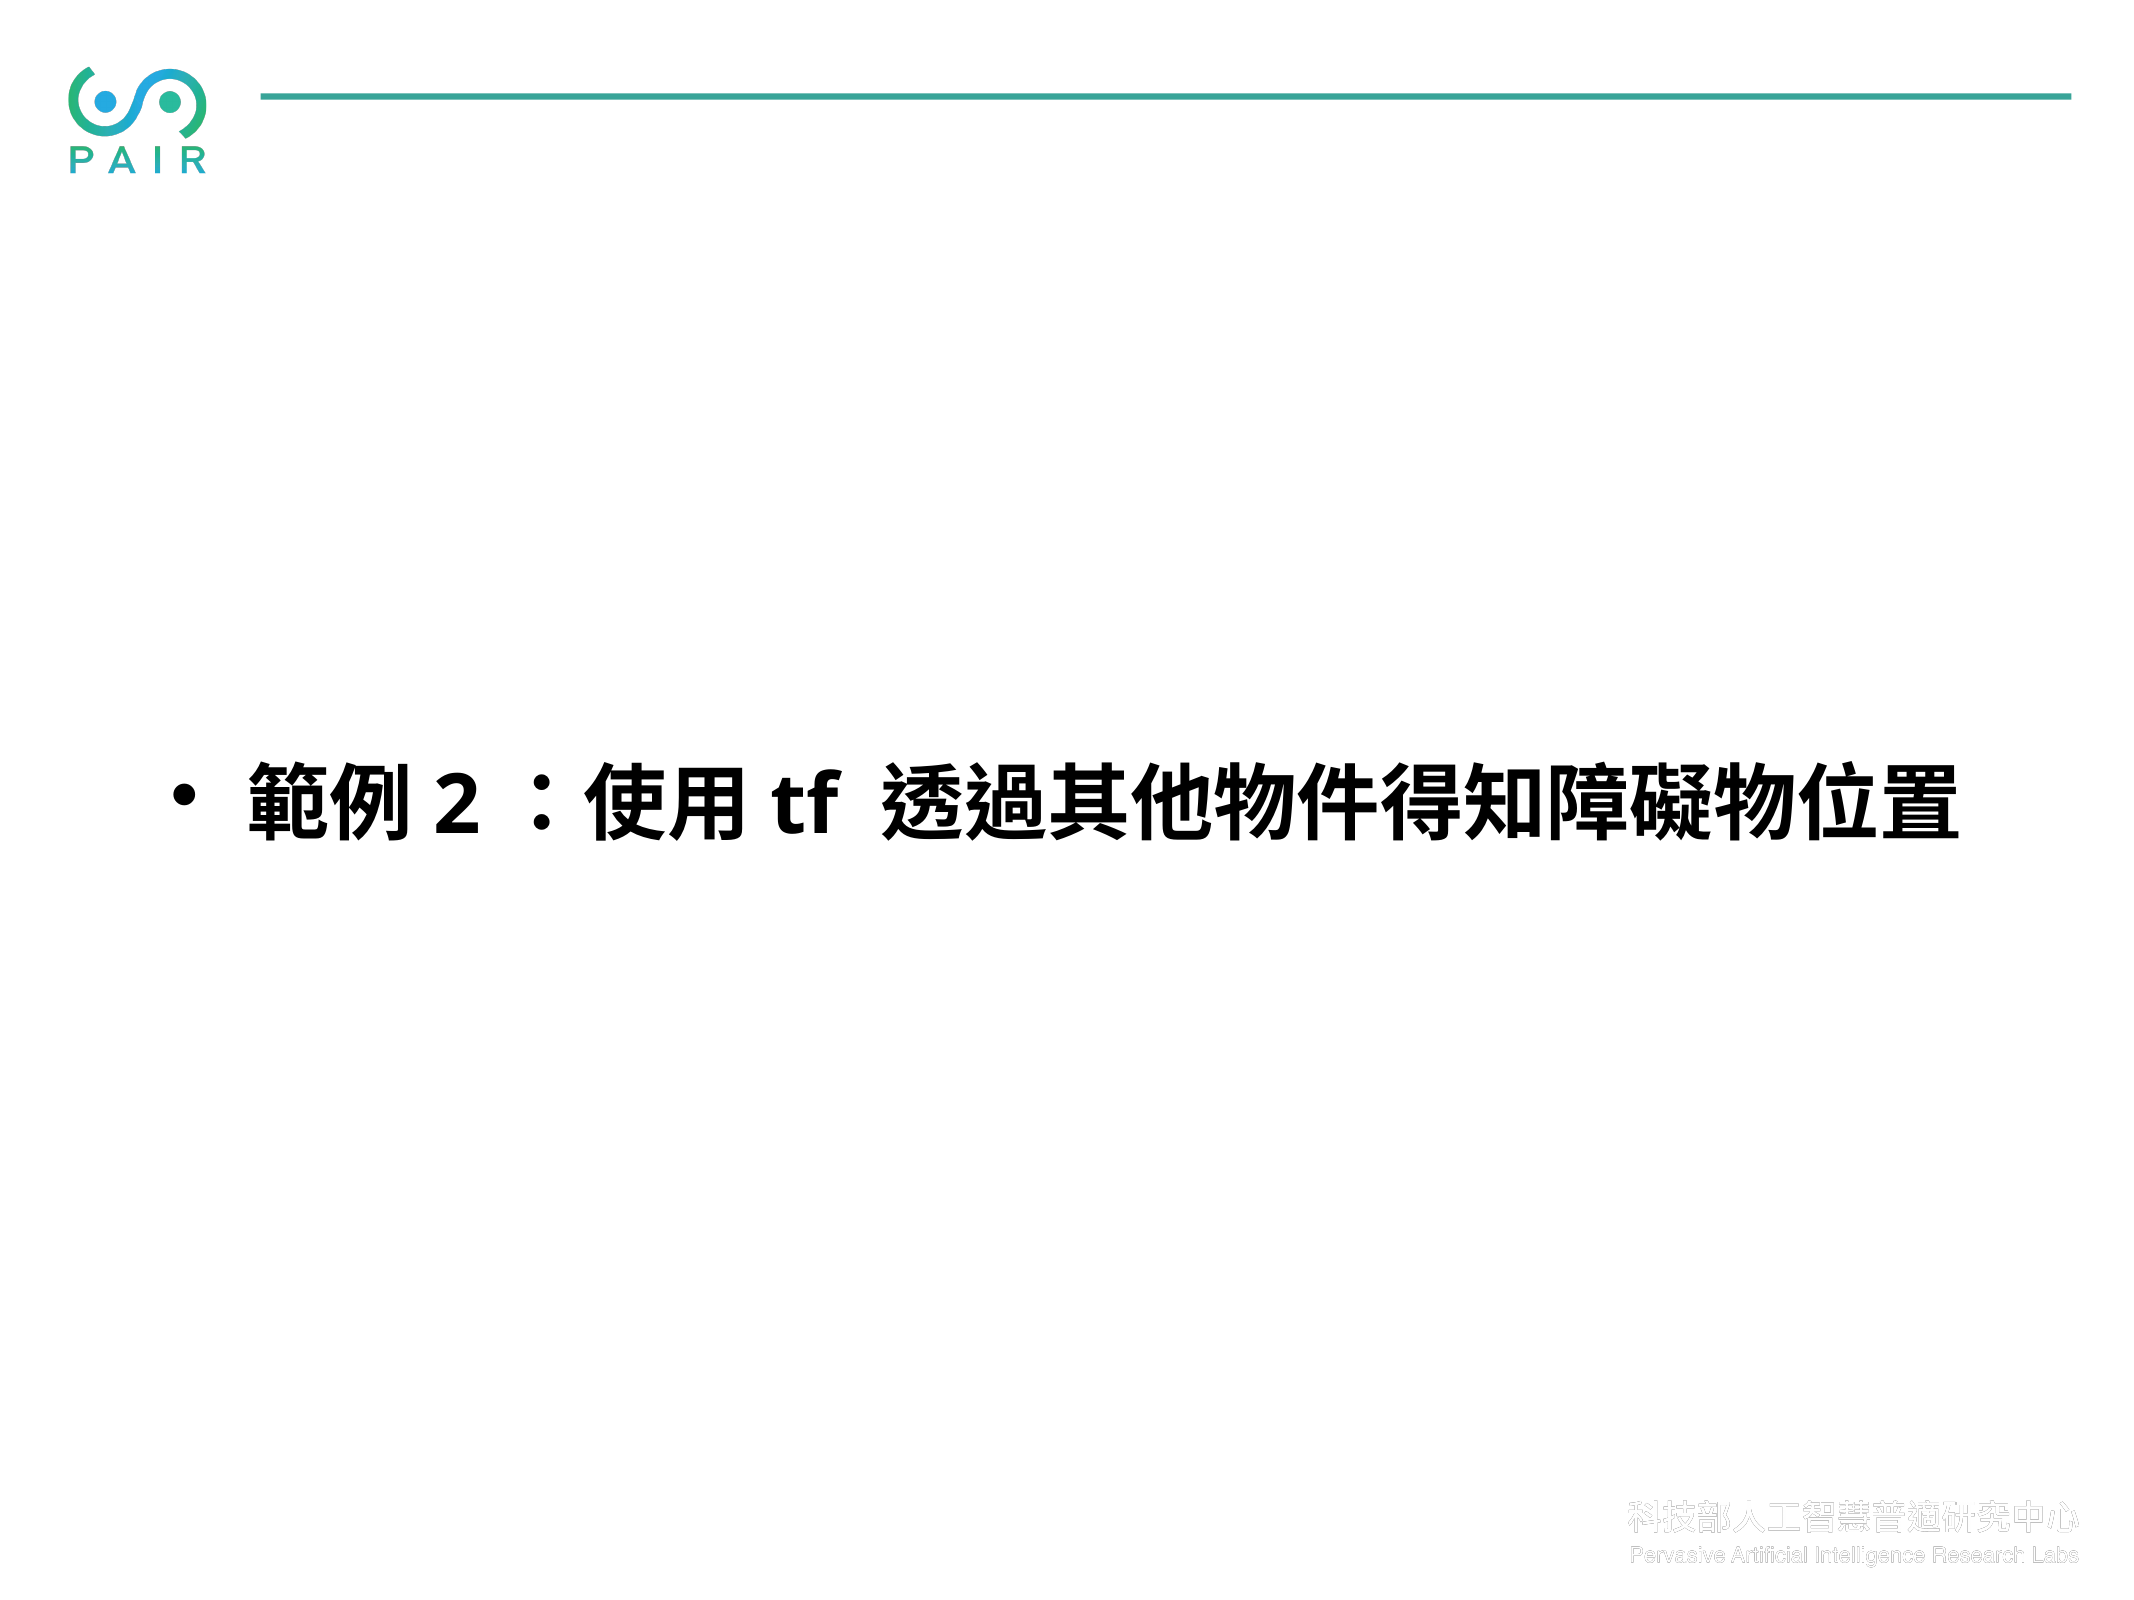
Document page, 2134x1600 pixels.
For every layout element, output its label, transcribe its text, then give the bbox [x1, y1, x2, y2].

picture [65, 59, 209, 181]
text_box 範例2：使用tf 透過其他物件得知障礙物位置 [98, 579, 2036, 1021]
picture [1627, 1499, 2081, 1573]
